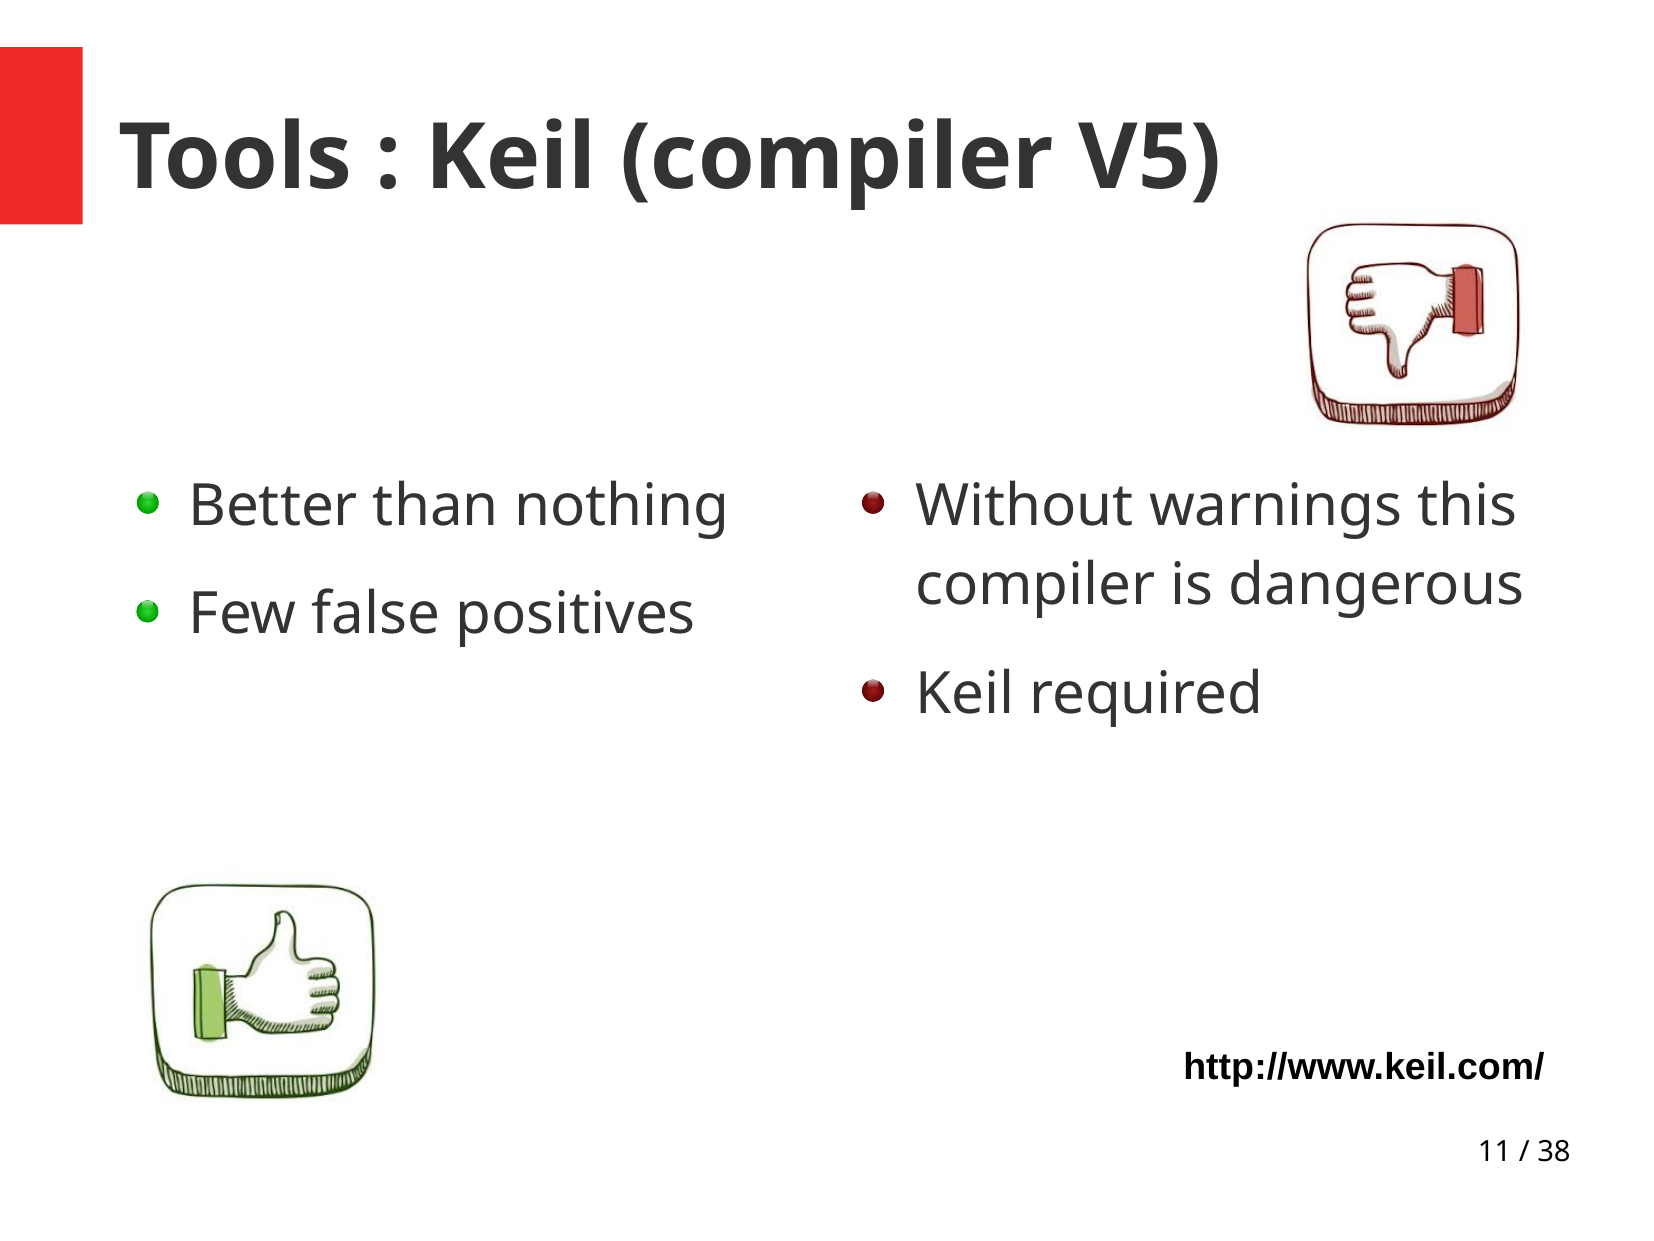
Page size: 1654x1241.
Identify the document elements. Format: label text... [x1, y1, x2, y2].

title Tools : Keil (compiler V5) [118, 49, 1571, 257]
list Without warnings this compiler is dangerous Keil required [844, 354, 1591, 1074]
picture [135, 869, 391, 1114]
text_box http://www.keil.com/ [1168, 1038, 1561, 1096]
list Better than nothing Few false positives [118, 354, 810, 1074]
picture [1290, 209, 1534, 440]
